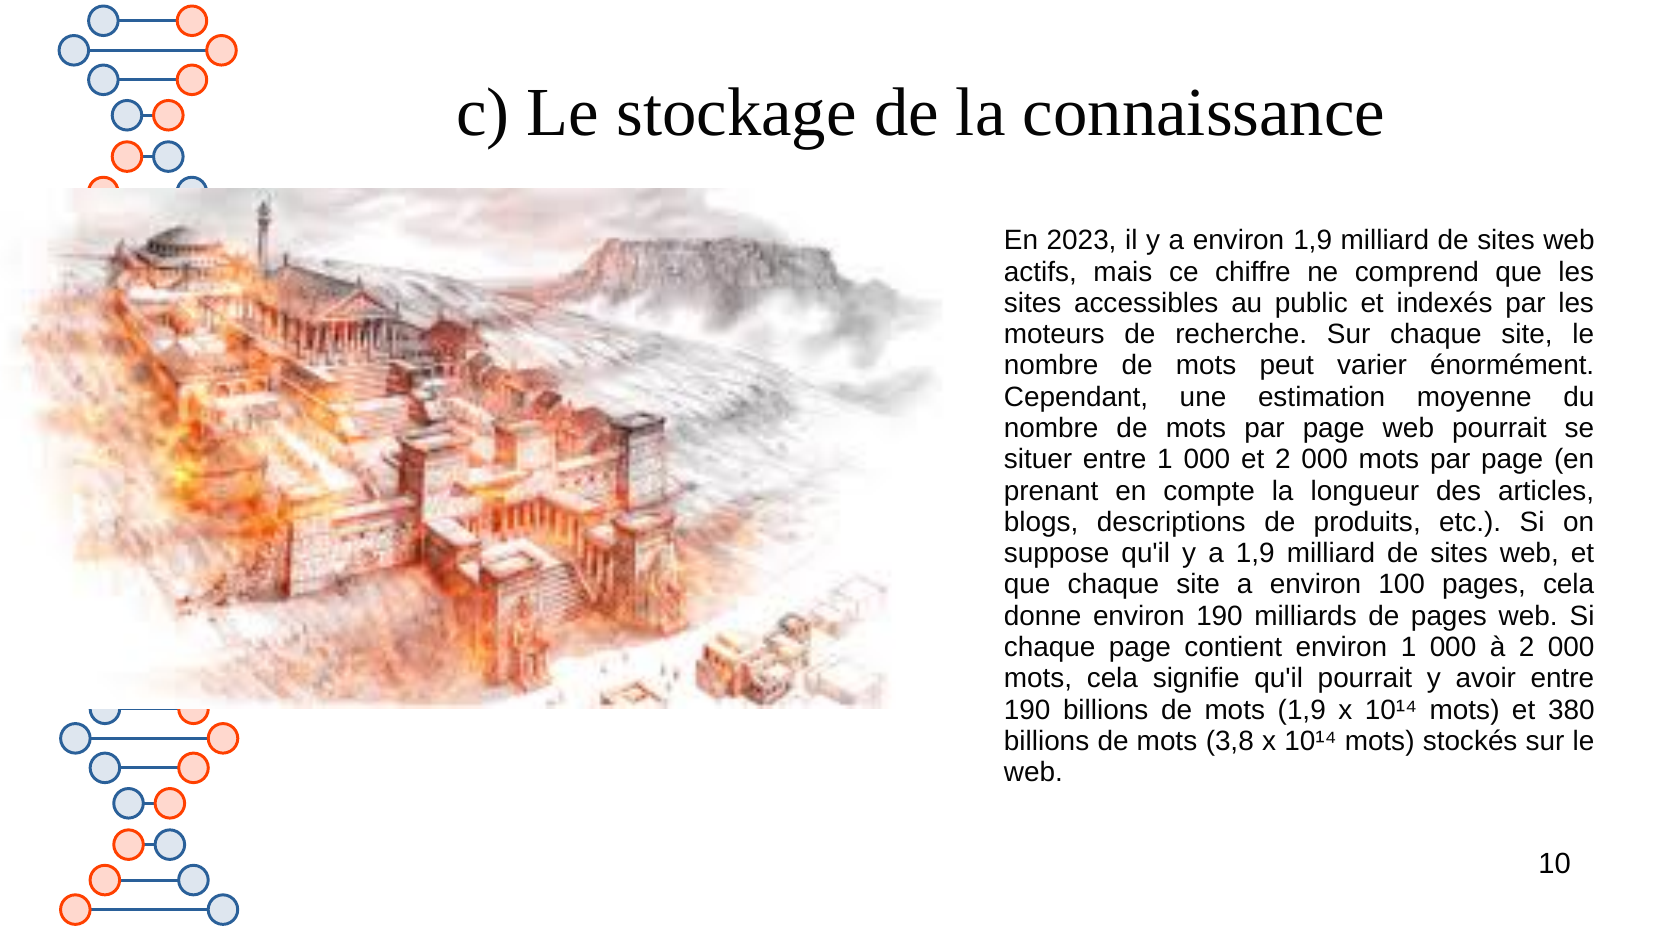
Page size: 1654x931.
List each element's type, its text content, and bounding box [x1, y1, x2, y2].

picture [0, 188, 959, 709]
list En 2023, il y a environ 1,9 milliard de sites web actifs, mais ce chiffre ne comprend que les sites accessibles au public et indexés par les moteurs de recherche. Sur chaque site, le nombre de mots peut varier énormément. Cependant, une estimation moyenne du nombre de mots par page web pourrait se situer entre 1 000 et 2 000 mots par page (en prenant en compte la longueur des articles, blogs, descriptions de produits, etc.). Si on suppose qu'il y a 1,9 milliard de sites web, et que chaque site a environ 100 pages, cela donne environ 190 milliards de pages web. Si chaque page contient environ 1 000 à 2 000 mots, cela signifie qu'il pourrait y avoir entre 190 billions de mots (1,9 x 10¹⁴ mots) et 380 billions de mots (3,8 x 10¹⁴ mots) stockés sur le web. [1003, 224, 1595, 798]
title c) Le stockage de la connaissance [265, 35, 1595, 189]
